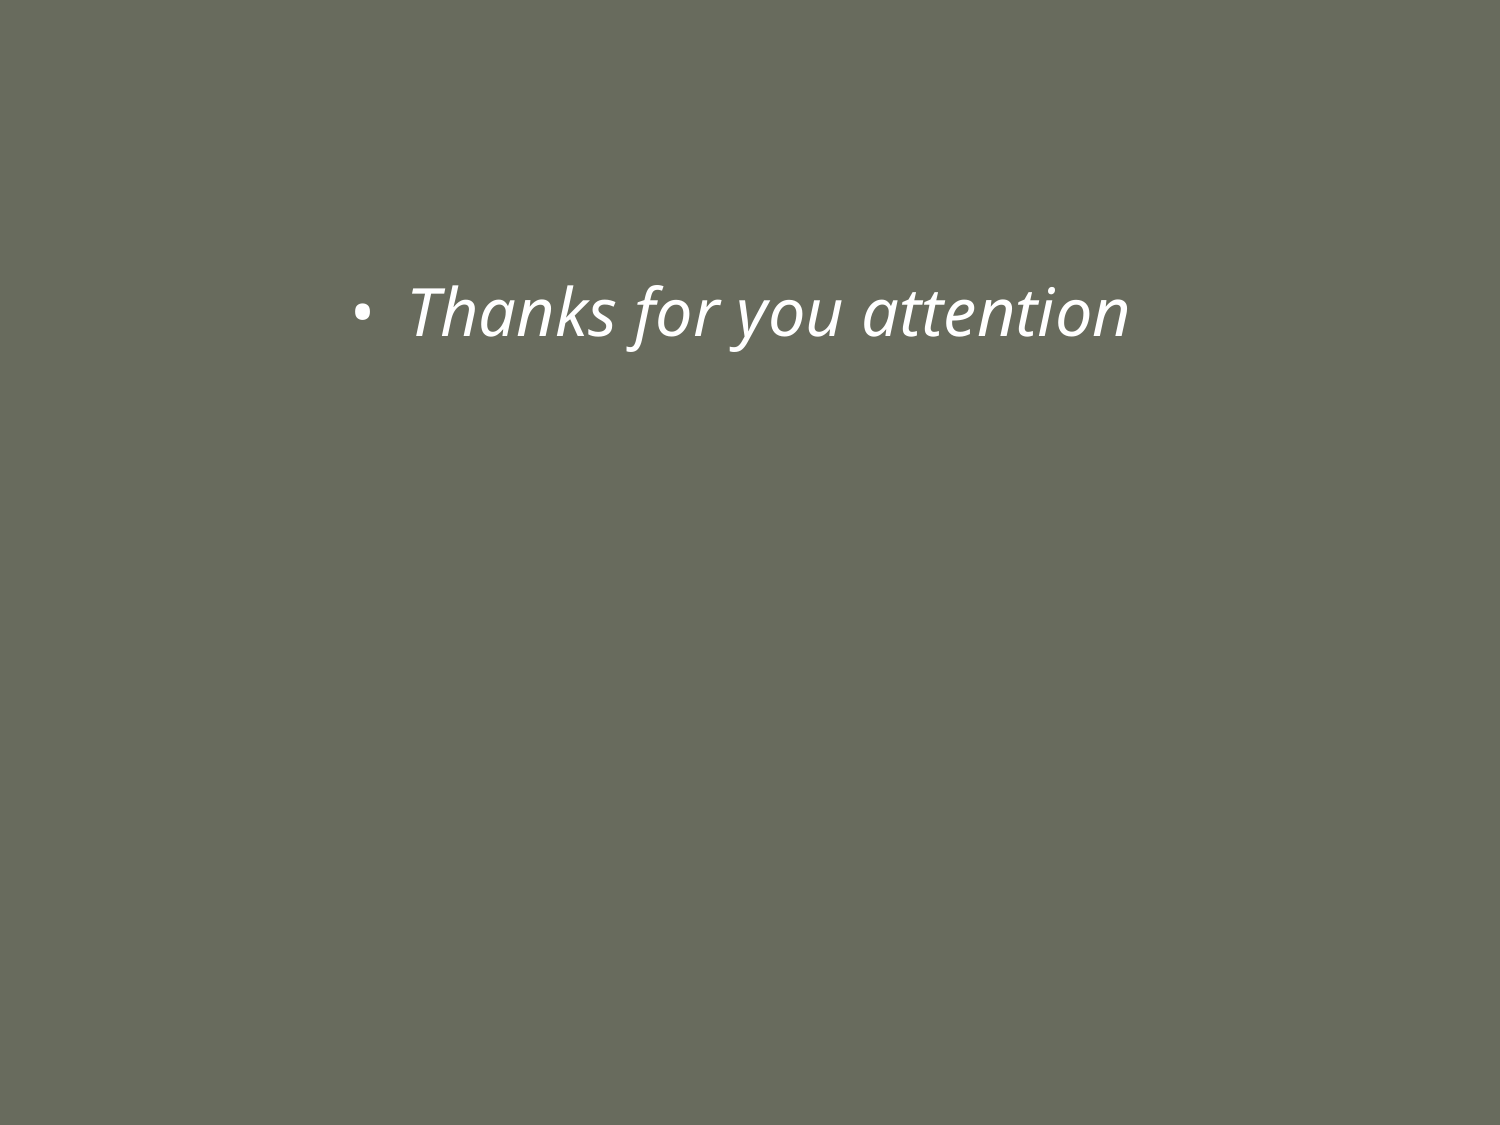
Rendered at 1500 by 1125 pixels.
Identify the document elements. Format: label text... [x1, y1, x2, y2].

list Thanks for you attention [75, 262, 1426, 1005]
